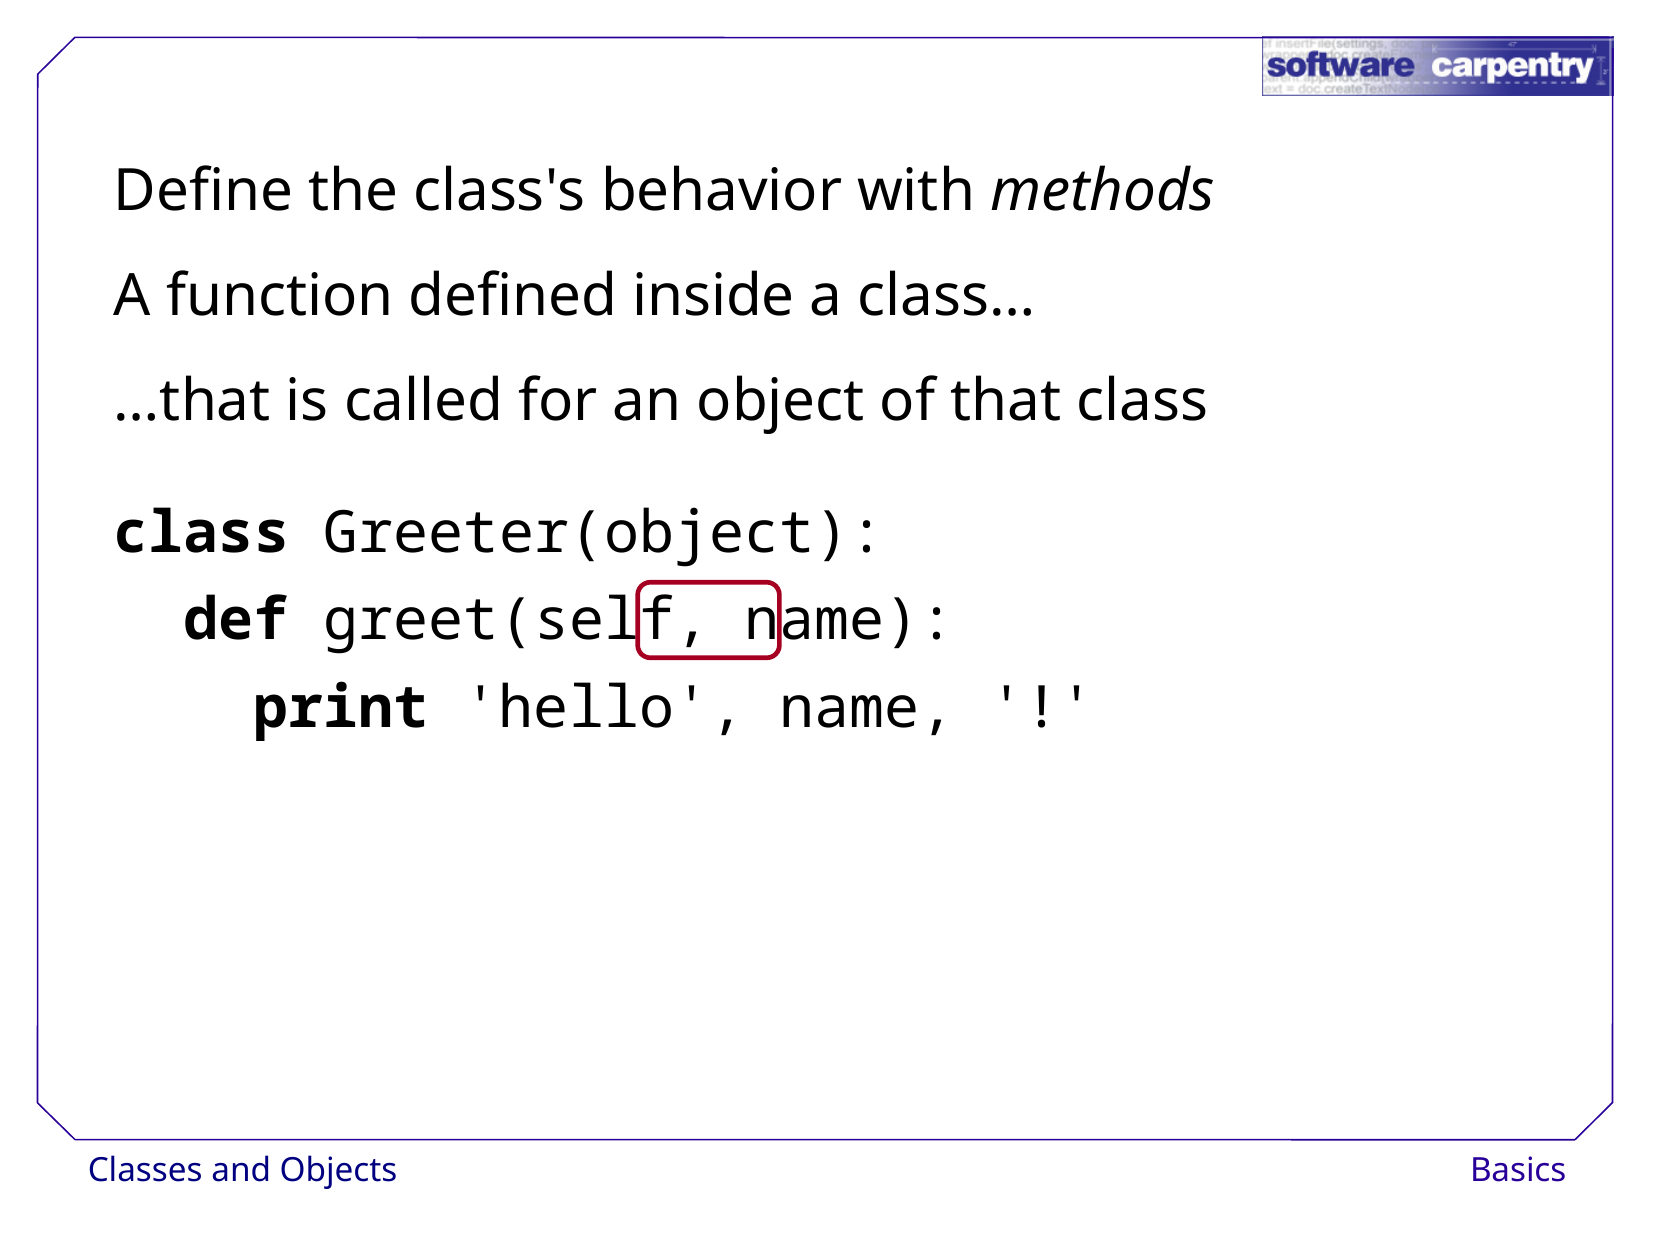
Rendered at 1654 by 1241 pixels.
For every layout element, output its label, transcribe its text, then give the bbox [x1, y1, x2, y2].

text_box class Greeter(object): def greet(self, name): print 'hello', name, '!' [99, 468, 1517, 747]
text_box Define the class's behavior with methods A function defined inside a class… …that is called for an object of that class [99, 109, 1517, 440]
picture [1262, 36, 1614, 96]
